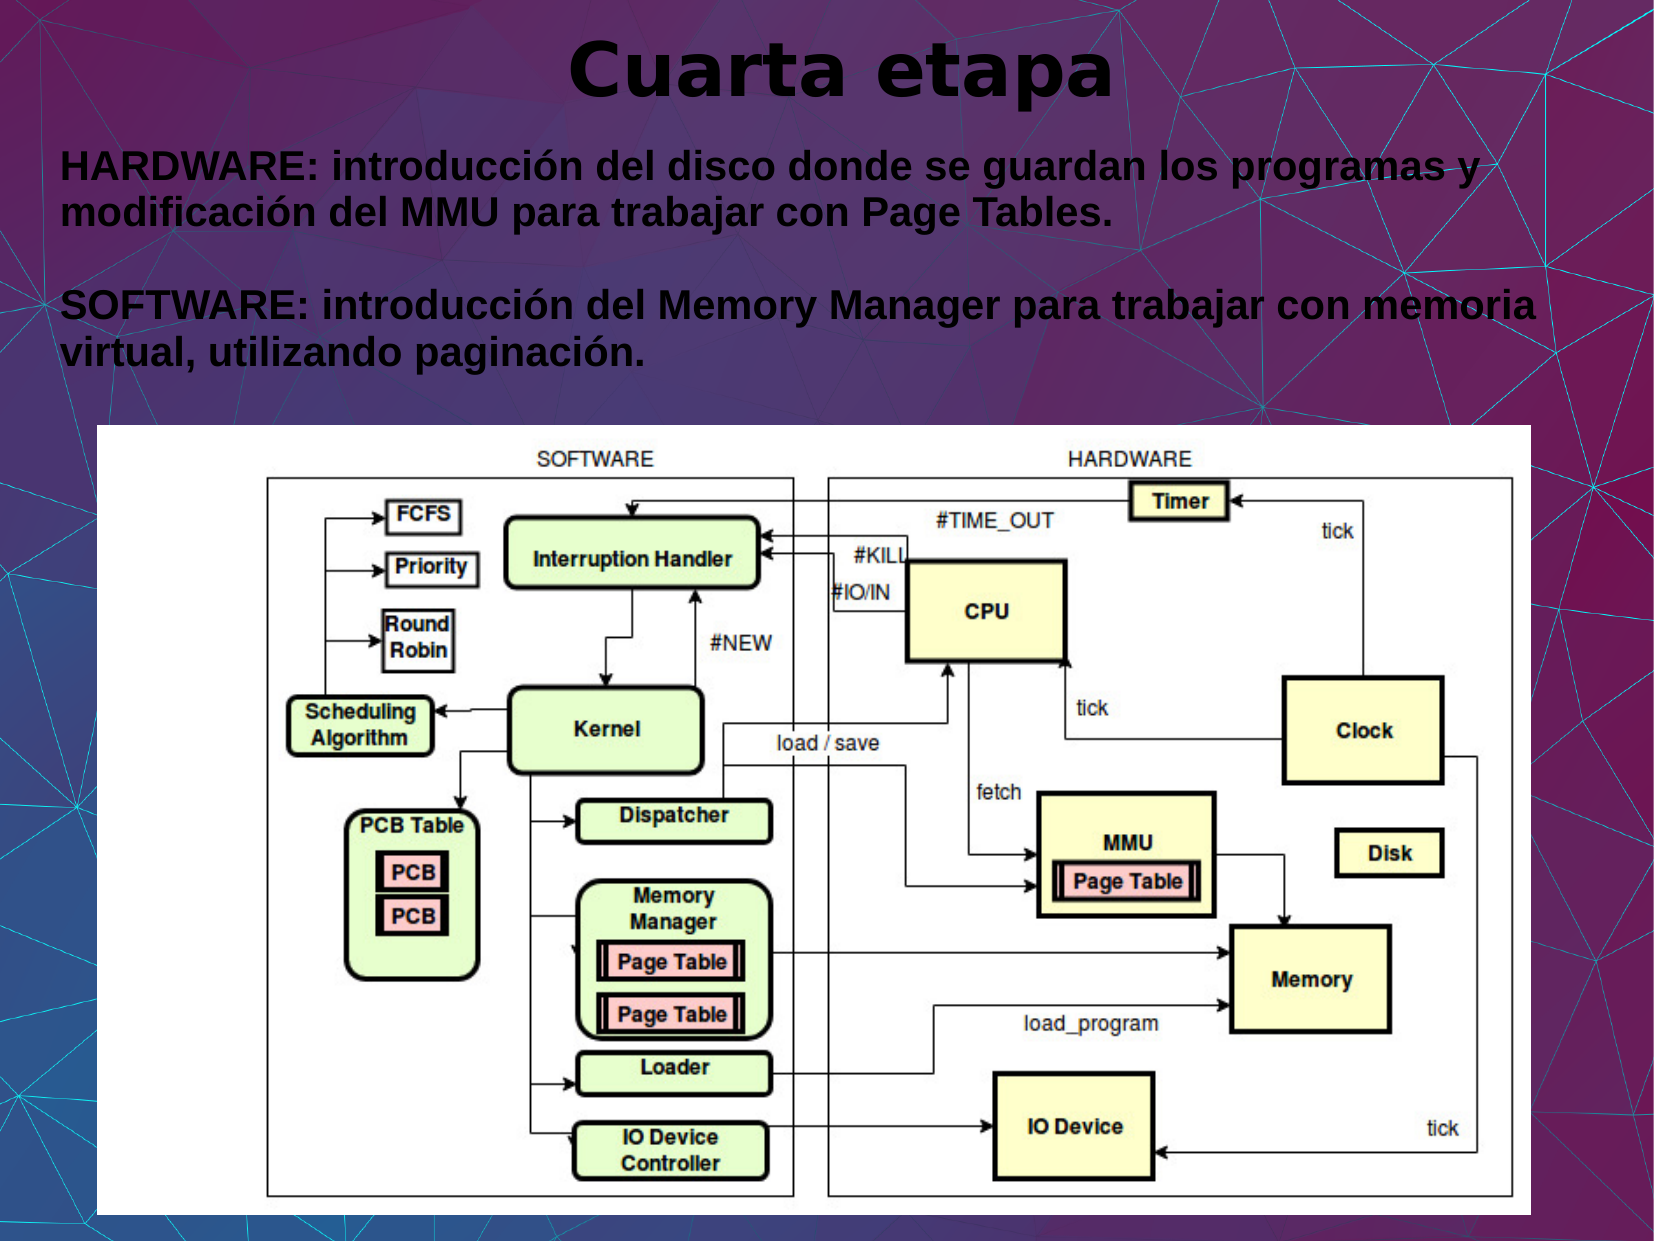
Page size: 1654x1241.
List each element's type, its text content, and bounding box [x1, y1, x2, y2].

text_box HARDWARE: introducción del disco donde se guardan los programas y modificación del MMU para trabajar con Page Tables. SOFTWARE: introducción del Memory Manager para trabajar con memoria virtual, utilizando paginación. [45, 135, 1591, 391]
picture [0, 0, 1654, 1241]
title Cuarta etapa [97, 0, 1586, 135]
